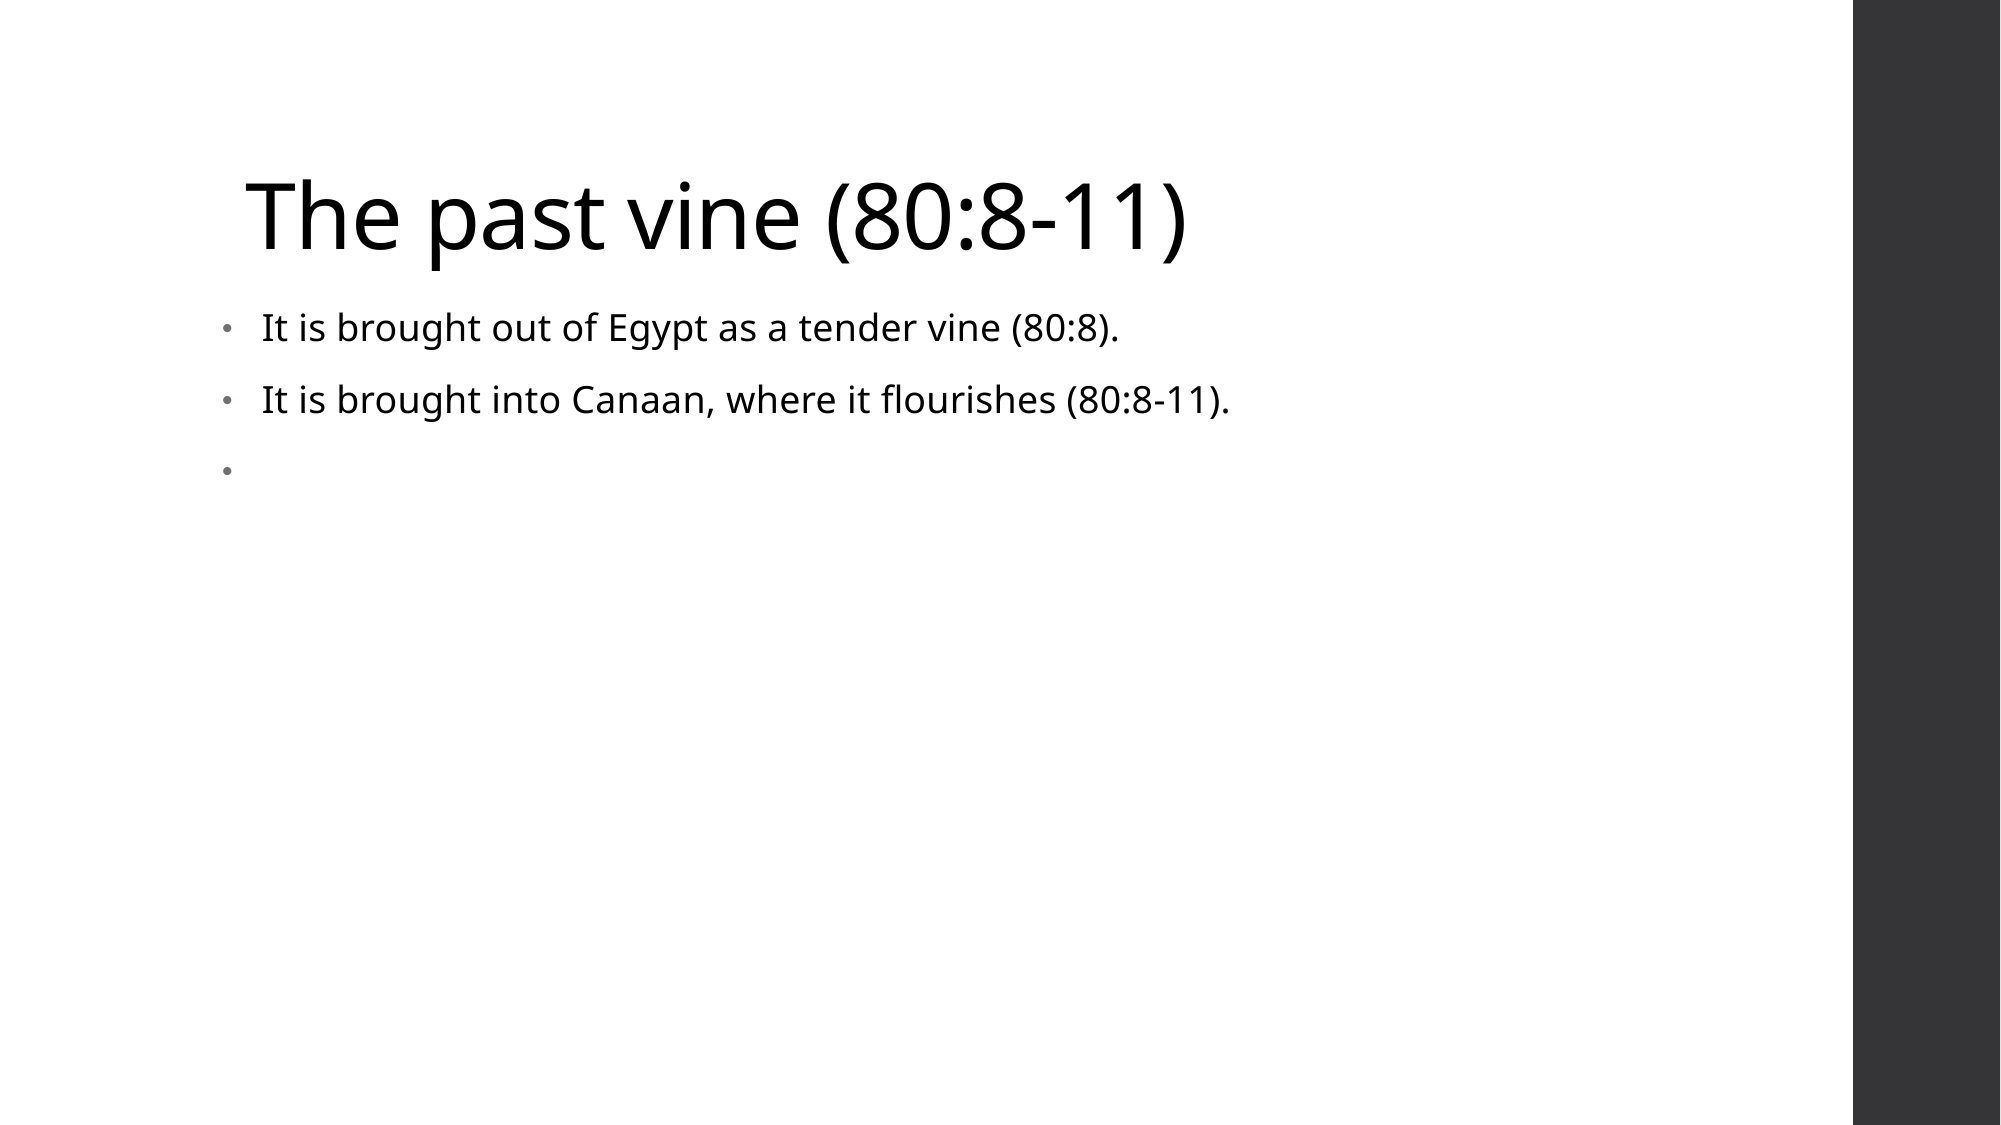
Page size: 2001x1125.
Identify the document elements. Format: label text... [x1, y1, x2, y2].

list It is brought out of Egypt as a tender vine (80:8). It is brought into Canaan, where it flourishes (80:8-11). [206, 299, 1617, 1014]
title The past vine (80:8-11) [206, 60, 1797, 278]
